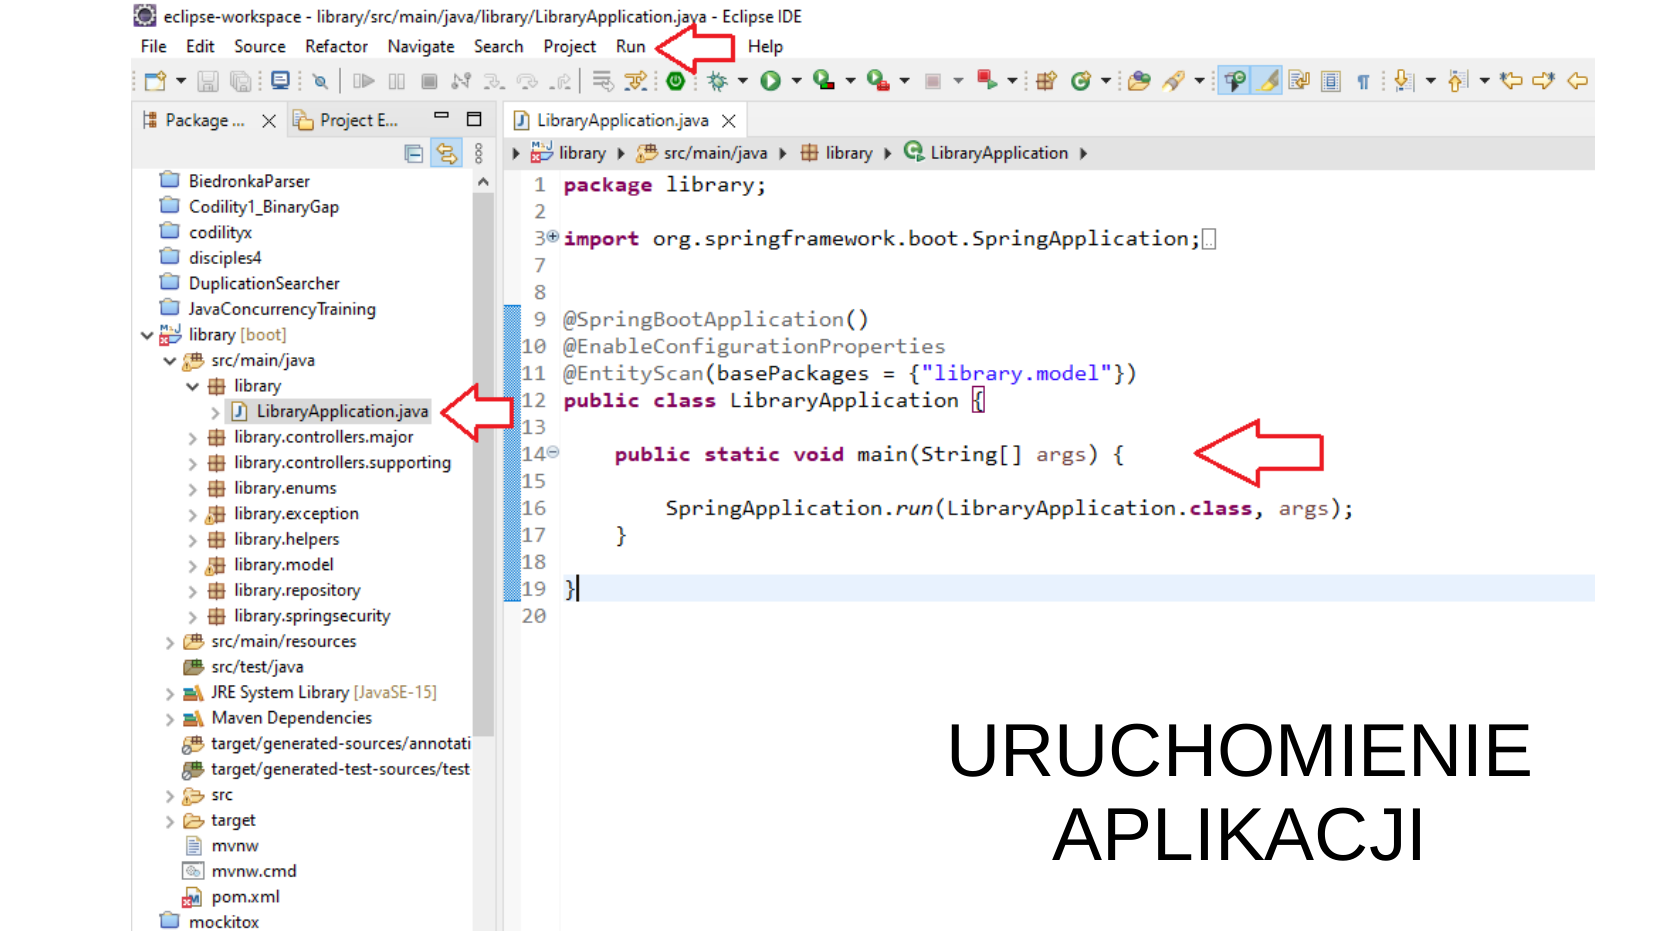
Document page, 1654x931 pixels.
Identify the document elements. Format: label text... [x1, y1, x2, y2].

picture [131, 0, 1595, 931]
title URUCHOMIENIE APLIKACJI [915, 708, 1565, 877]
